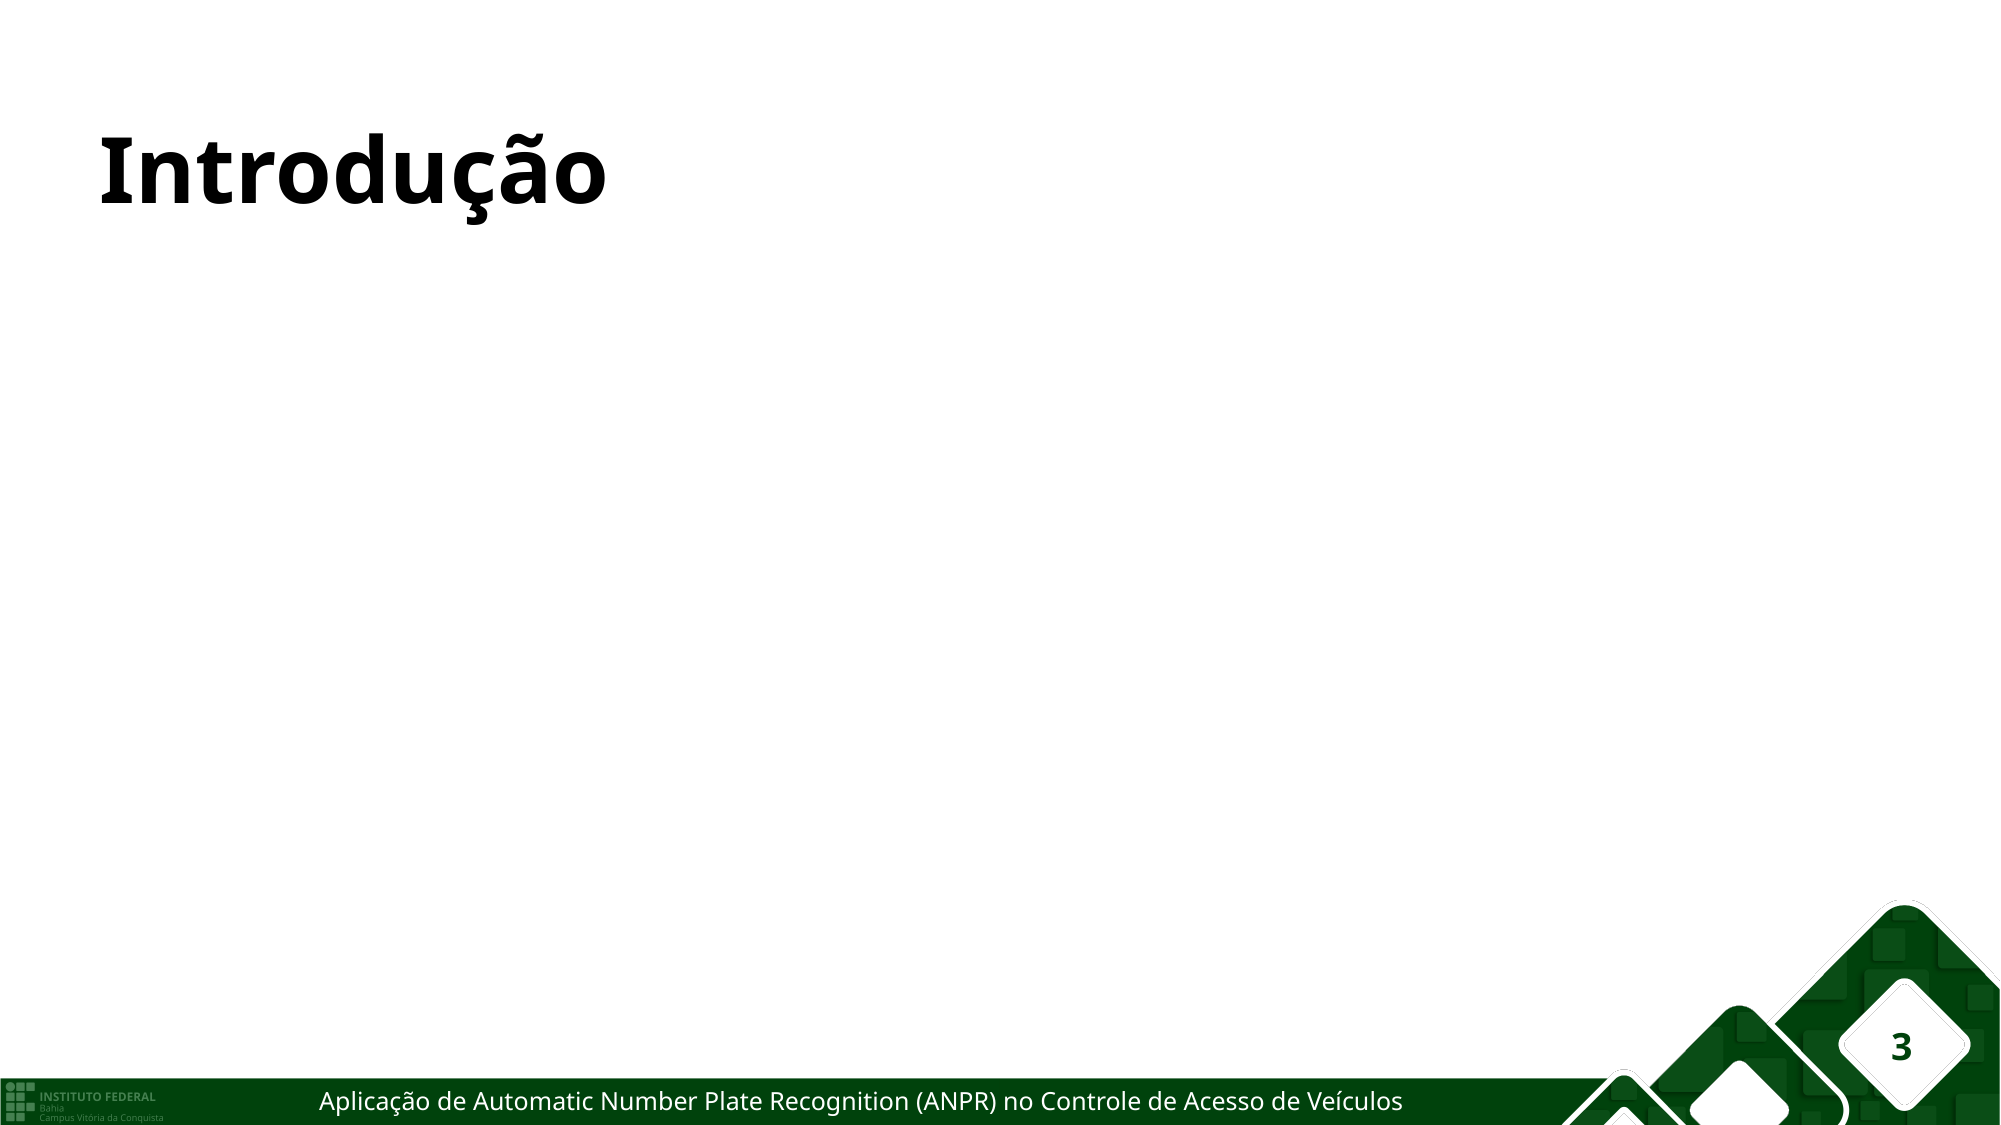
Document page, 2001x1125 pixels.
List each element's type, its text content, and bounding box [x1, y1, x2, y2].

title Introdução [99, 59, 1900, 277]
picture [0, 900, 2000, 1125]
